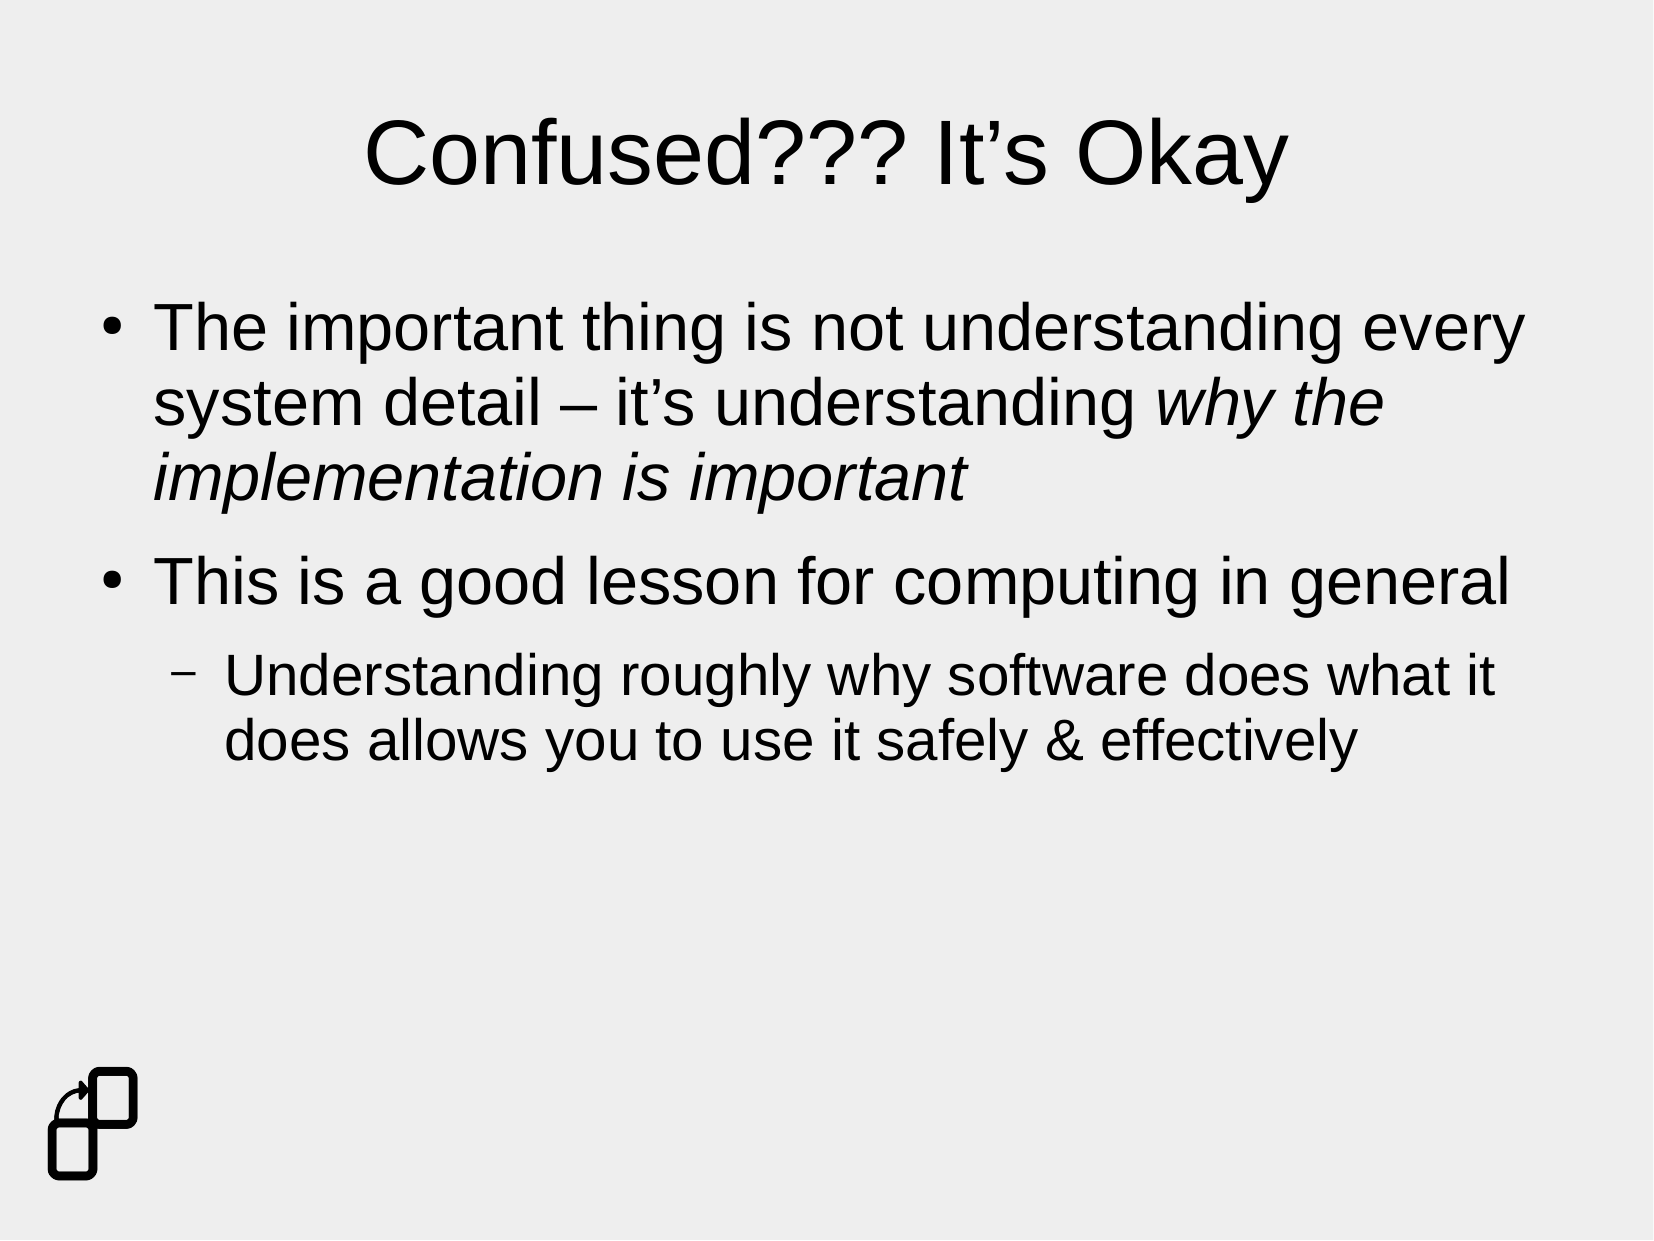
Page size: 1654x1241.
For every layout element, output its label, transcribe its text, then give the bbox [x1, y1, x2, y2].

title Confused??? It’s Okay [82, 49, 1571, 257]
picture [30, 1062, 153, 1186]
list The important thing is not understanding every system detail – it’s understanding why the implementation is important This is a good lesson for computing in general Understanding roughly why software does what it does allows you to use it safely & effectively [82, 290, 1571, 1036]
